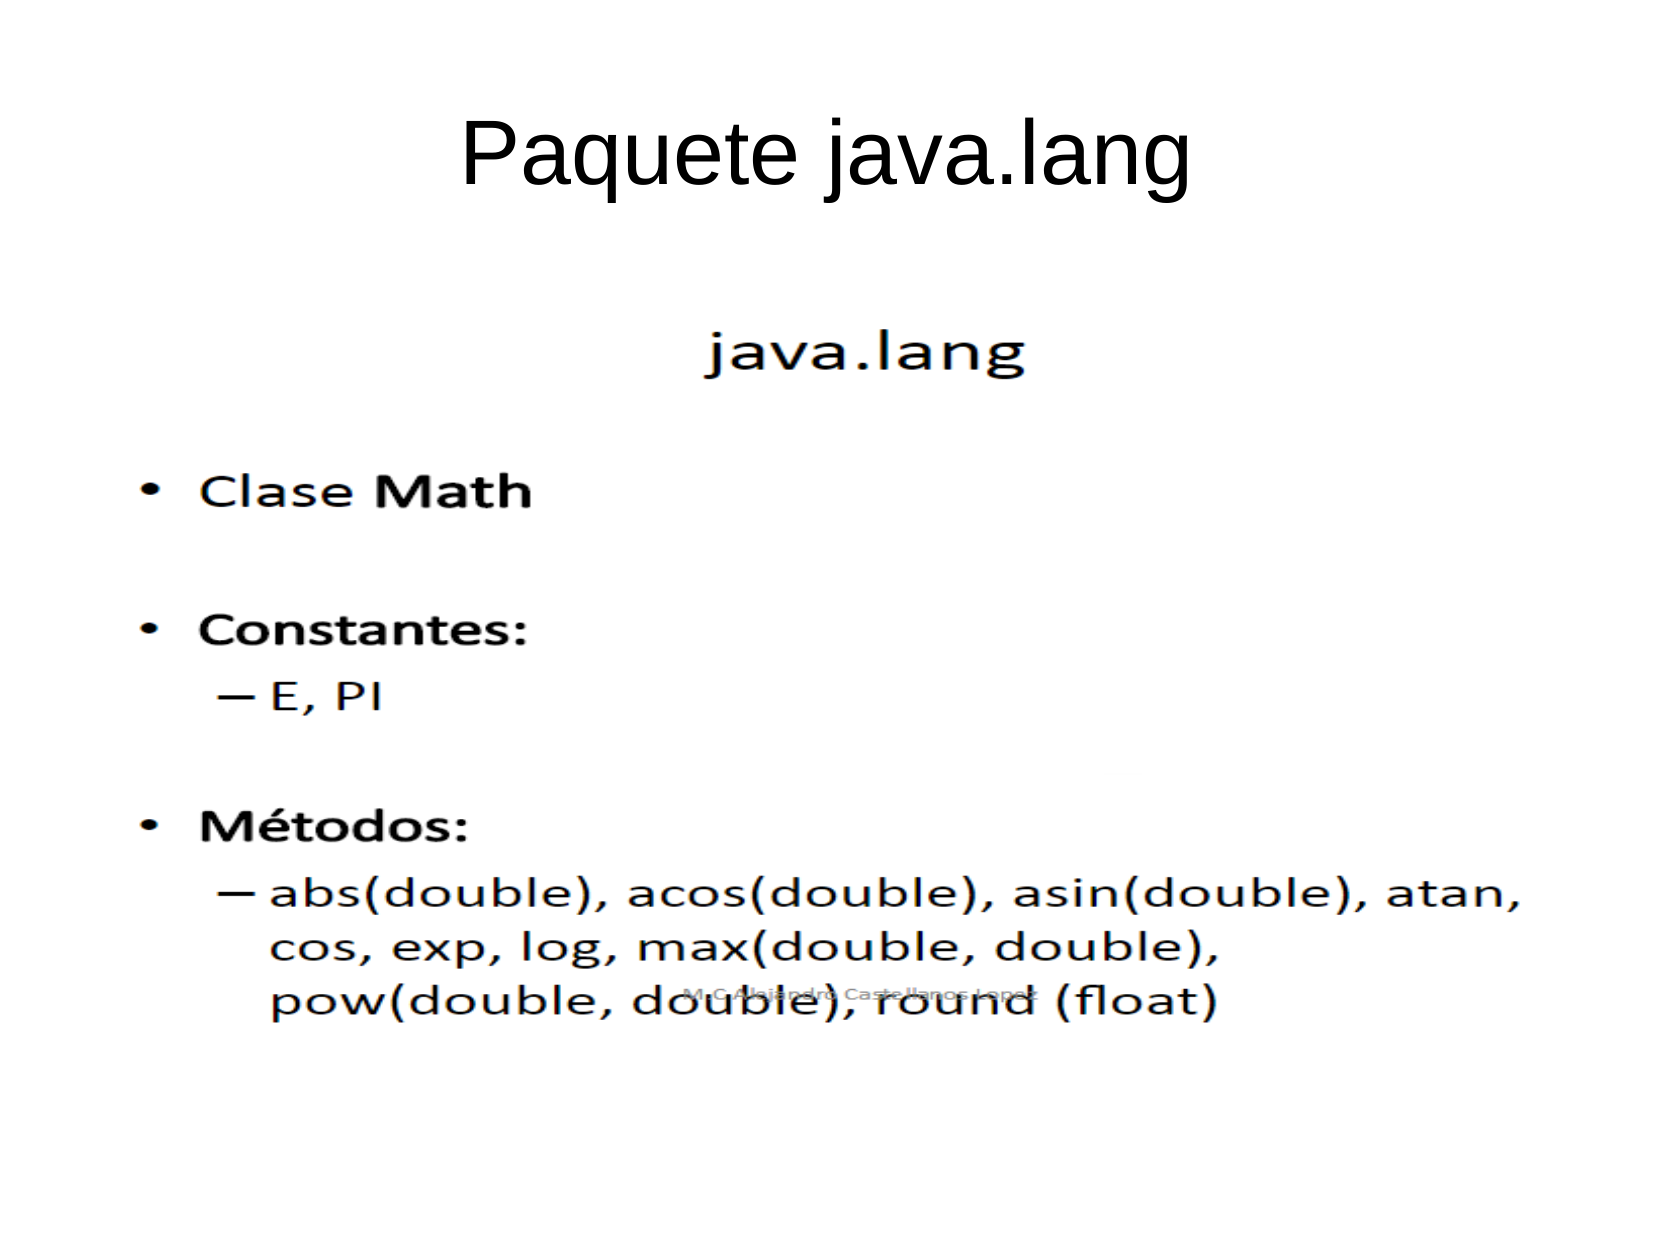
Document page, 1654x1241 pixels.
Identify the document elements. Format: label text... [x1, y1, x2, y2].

picture [118, 324, 1536, 1024]
title Paquete java.lang [82, 49, 1571, 257]
